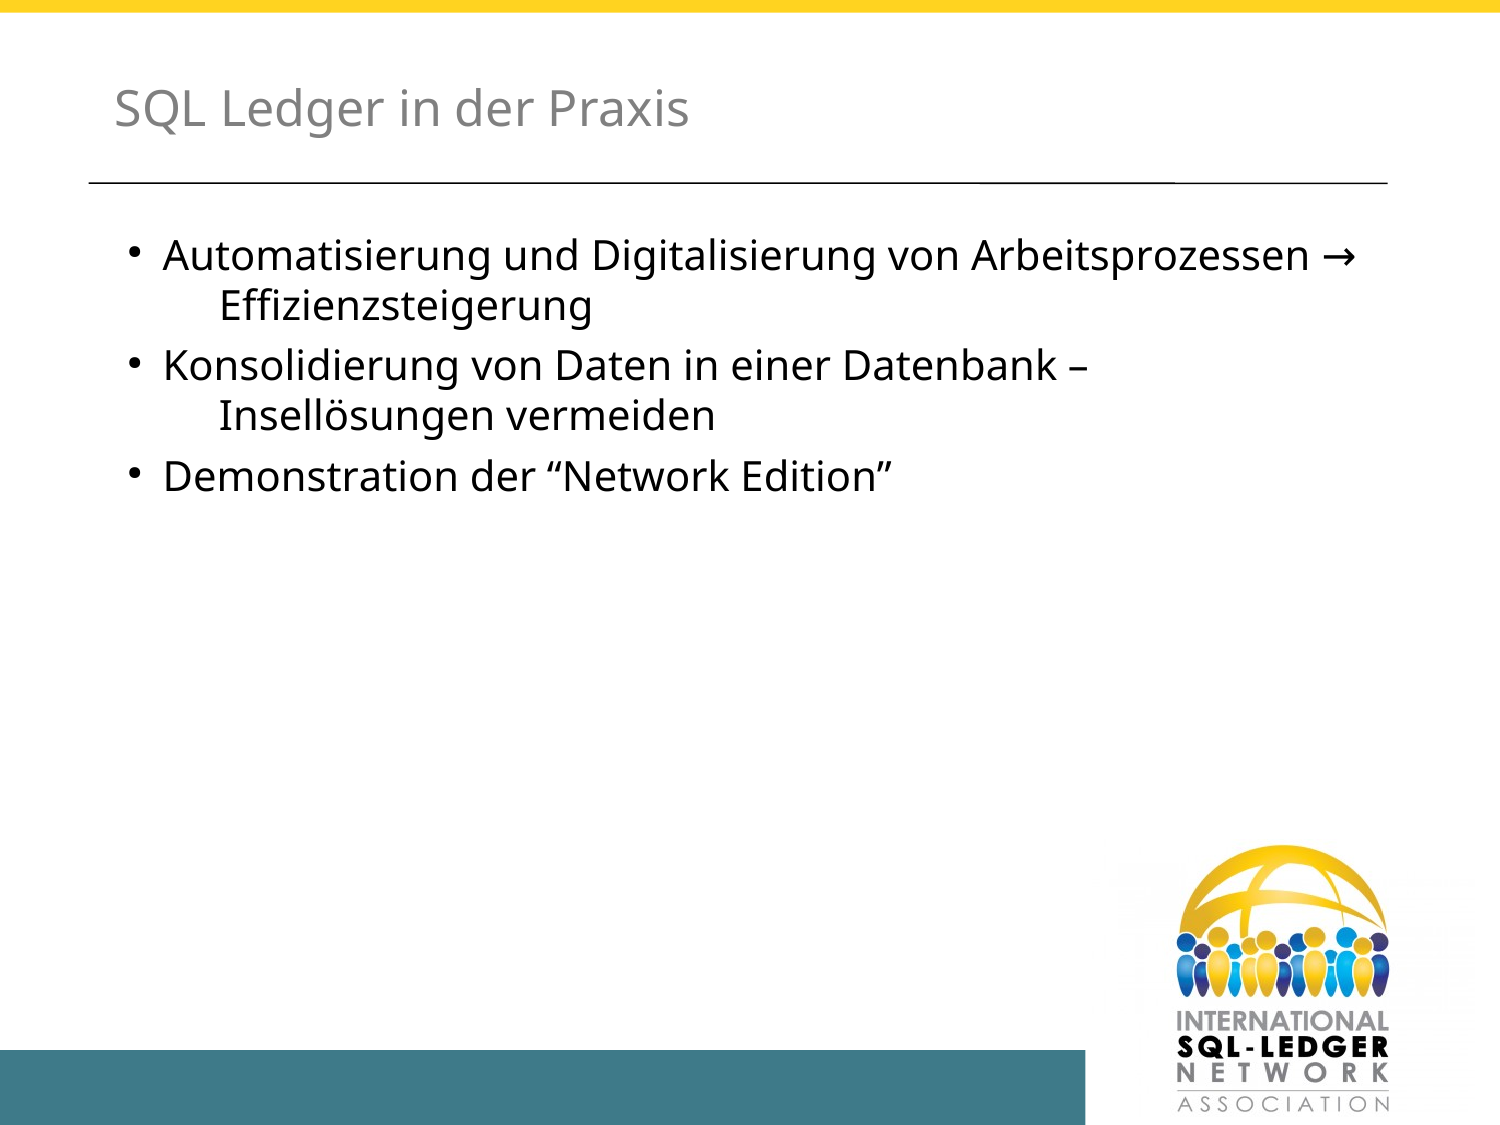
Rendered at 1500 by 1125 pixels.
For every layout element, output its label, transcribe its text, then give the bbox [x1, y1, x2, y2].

list Automatisierung und Digitalisierung von Arbeitsprozessen → Effizienzsteigerung Konsolidierung von Daten in einer Datenbank – Insellösungen vermeiden Demonstration der “Network Edition” [112, 220, 1387, 970]
picture [1092, 839, 1475, 1117]
title SQL Ledger in der Praxis [99, 37, 1387, 177]
